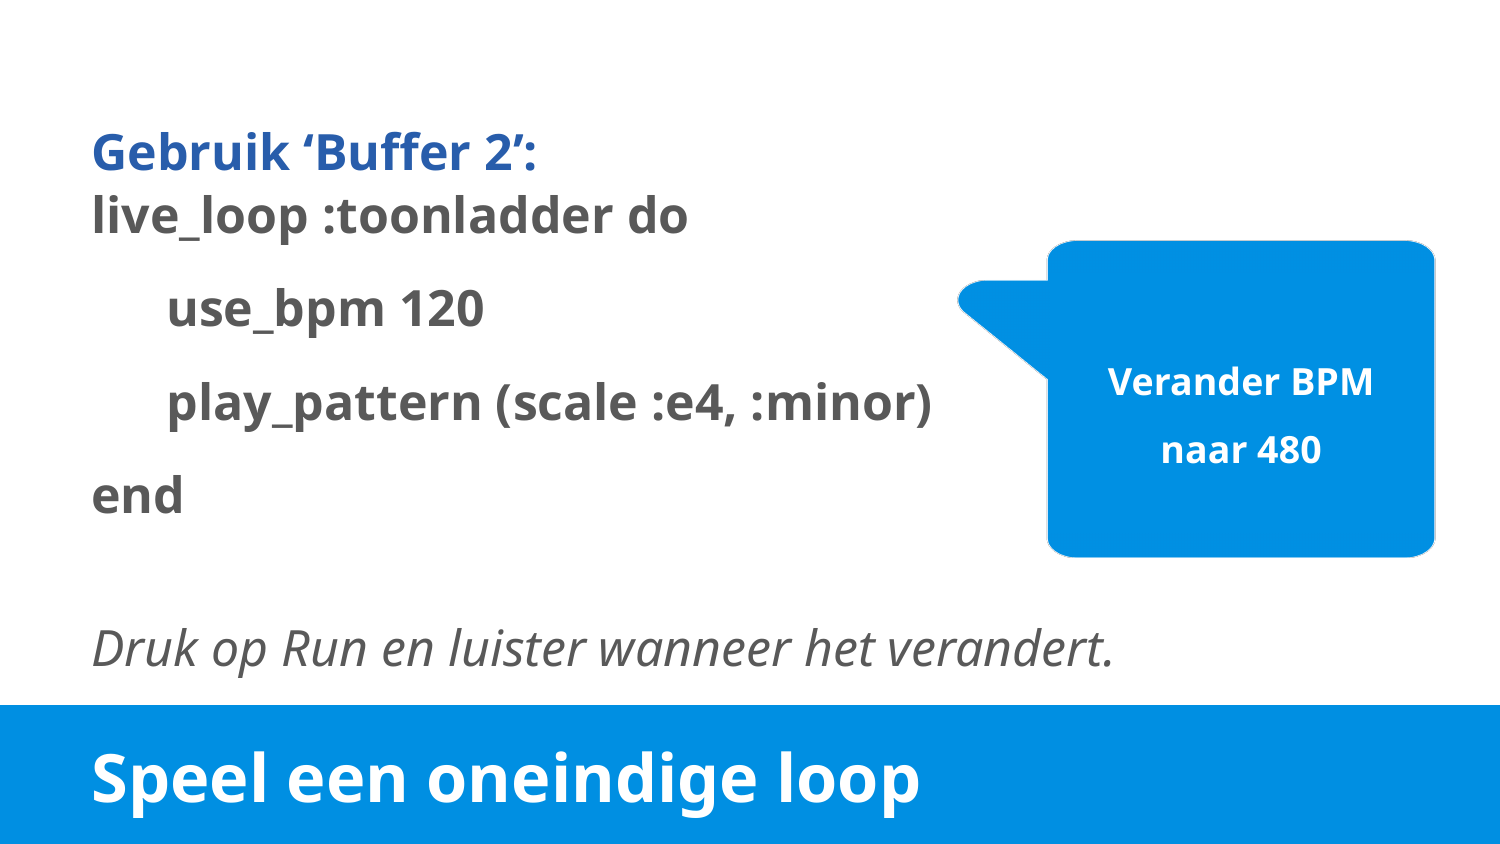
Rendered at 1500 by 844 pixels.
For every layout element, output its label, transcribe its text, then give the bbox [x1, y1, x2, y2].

picture [898, 200, 1497, 598]
subtitle Gebruik ‘Buffer 2’: [76, 75, 1438, 152]
picture [0, 705, 1500, 844]
text_box Verander BPM naar 480 [1049, 273, 1433, 534]
title Speel een oneindige loop [76, 721, 1500, 828]
list live_loop :toonladder do use_bpm 120 play_pattern (scale :e4, :minor) end Druk op Run en luister wanneer het verandert. [76, 168, 1454, 500]
